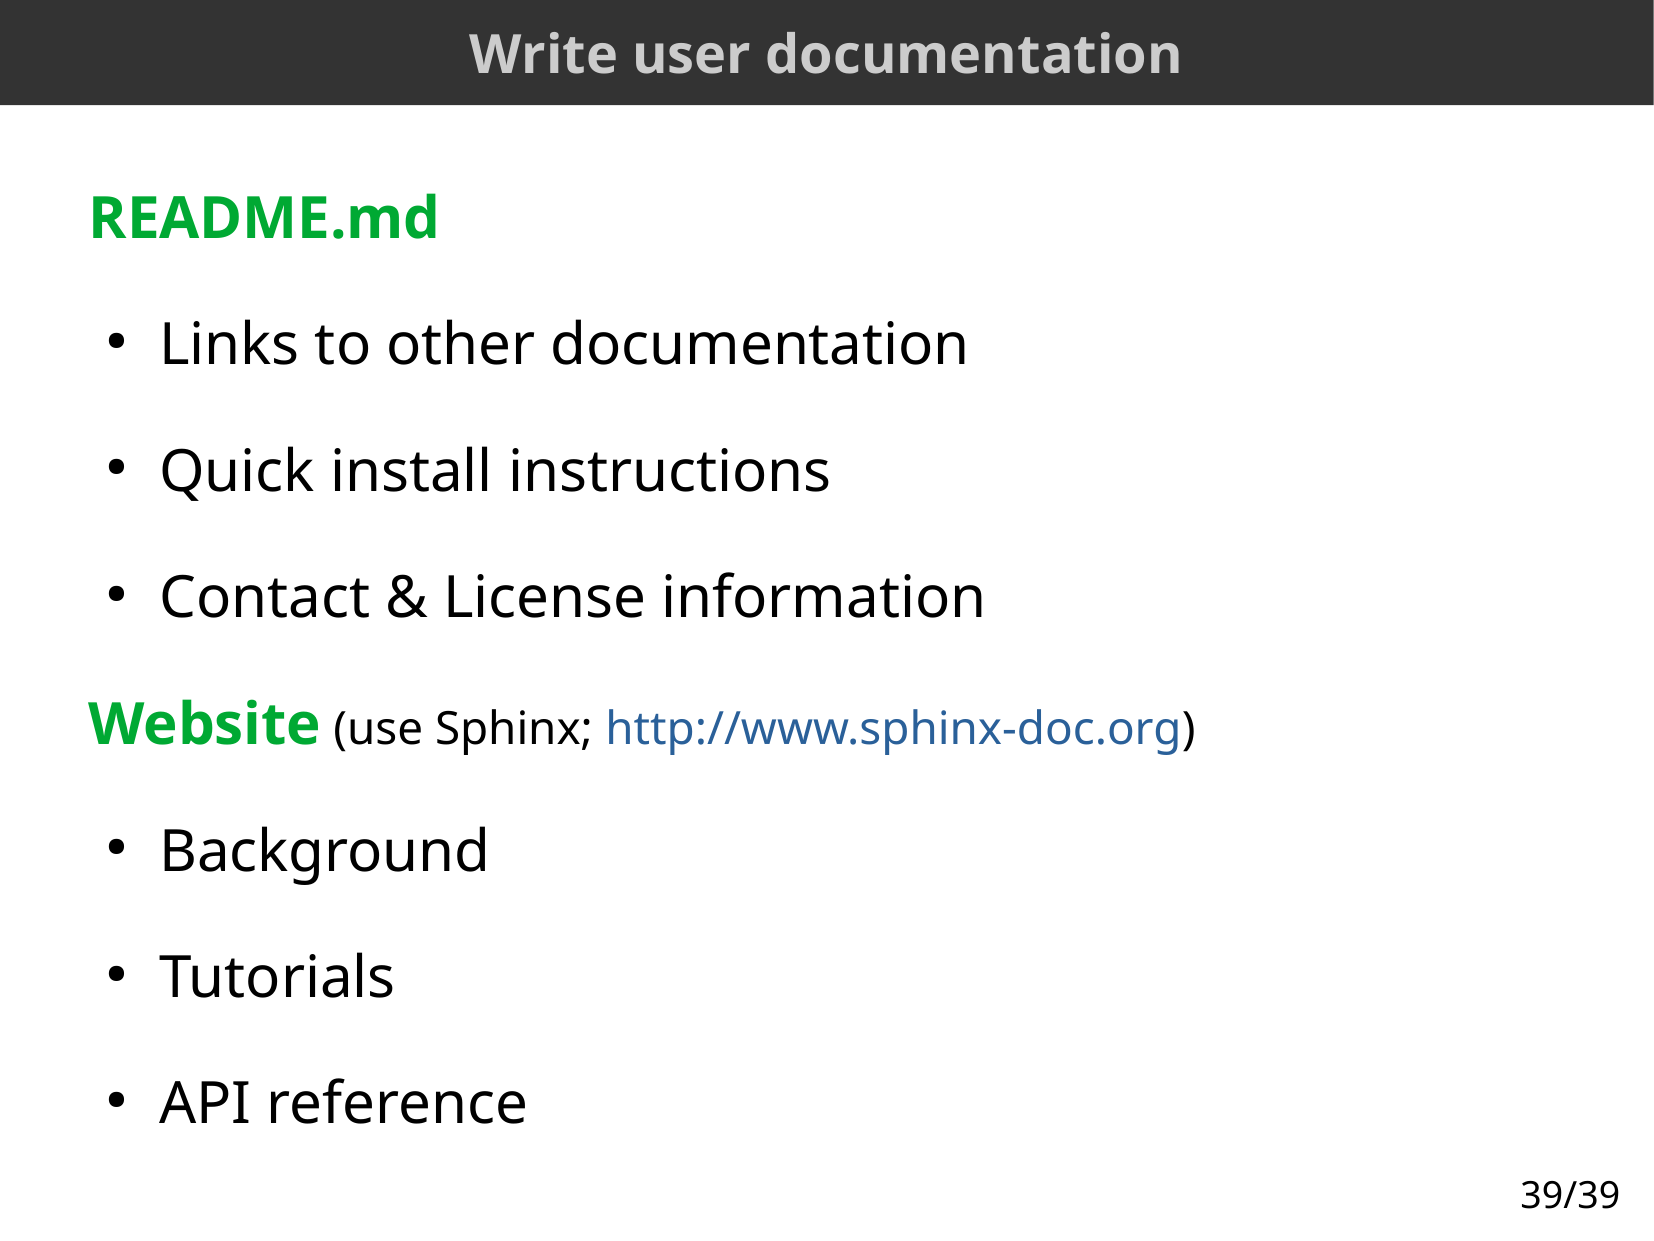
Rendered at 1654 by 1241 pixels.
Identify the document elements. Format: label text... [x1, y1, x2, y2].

list README.md Links to other documentation Quick install instructions Contact & License information Website (use Sphinx; http://www.sphinx-doc.org) Background Tutorials API reference [0, 105, 1654, 1241]
title Write user documentation [0, 0, 1654, 105]
